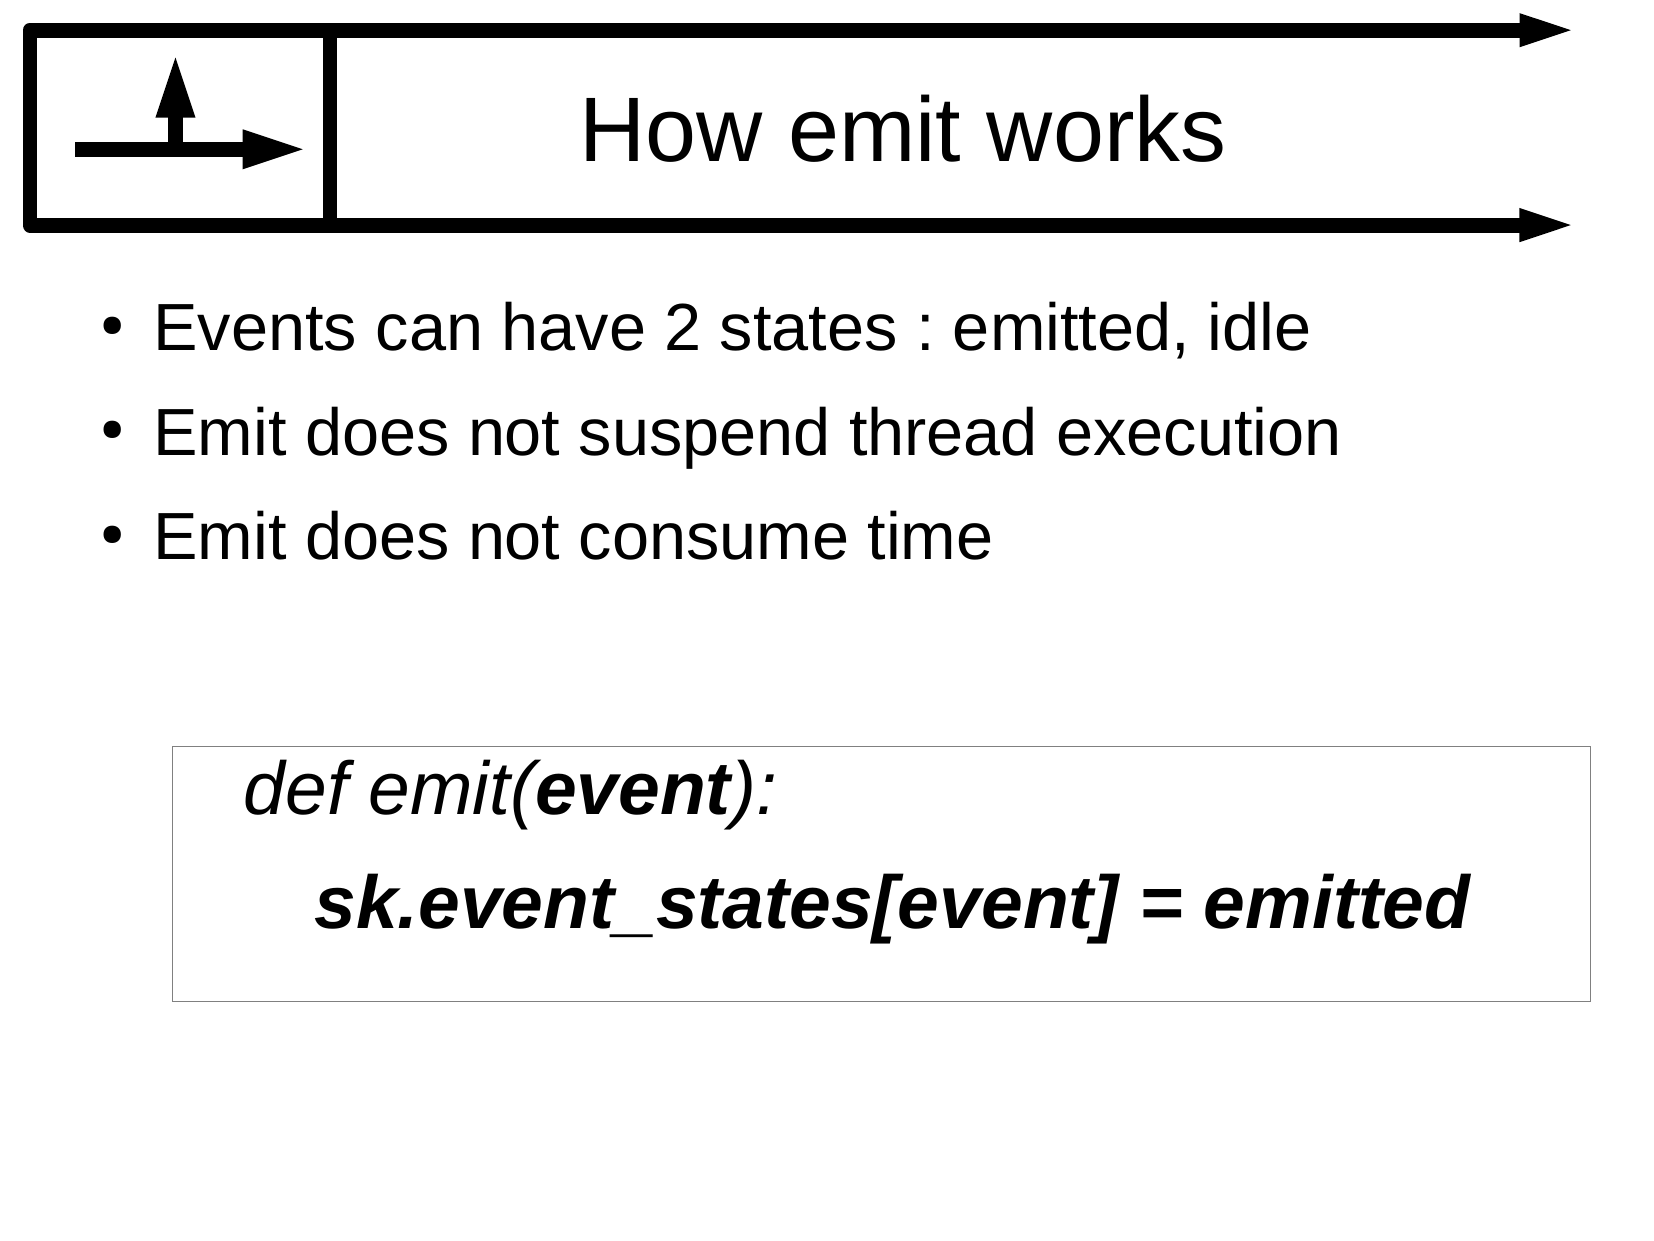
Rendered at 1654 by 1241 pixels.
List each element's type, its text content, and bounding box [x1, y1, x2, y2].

title How emit works [337, 25, 1648, 233]
title How emit works [159, 38, 323, 218]
list def emit(event): sk.event_states[event] = emitted [172, 746, 1591, 1002]
list Events can have 2 states : emitted, idle Emit does not suspend thread execution Emit does not consume time [82, 290, 1538, 586]
